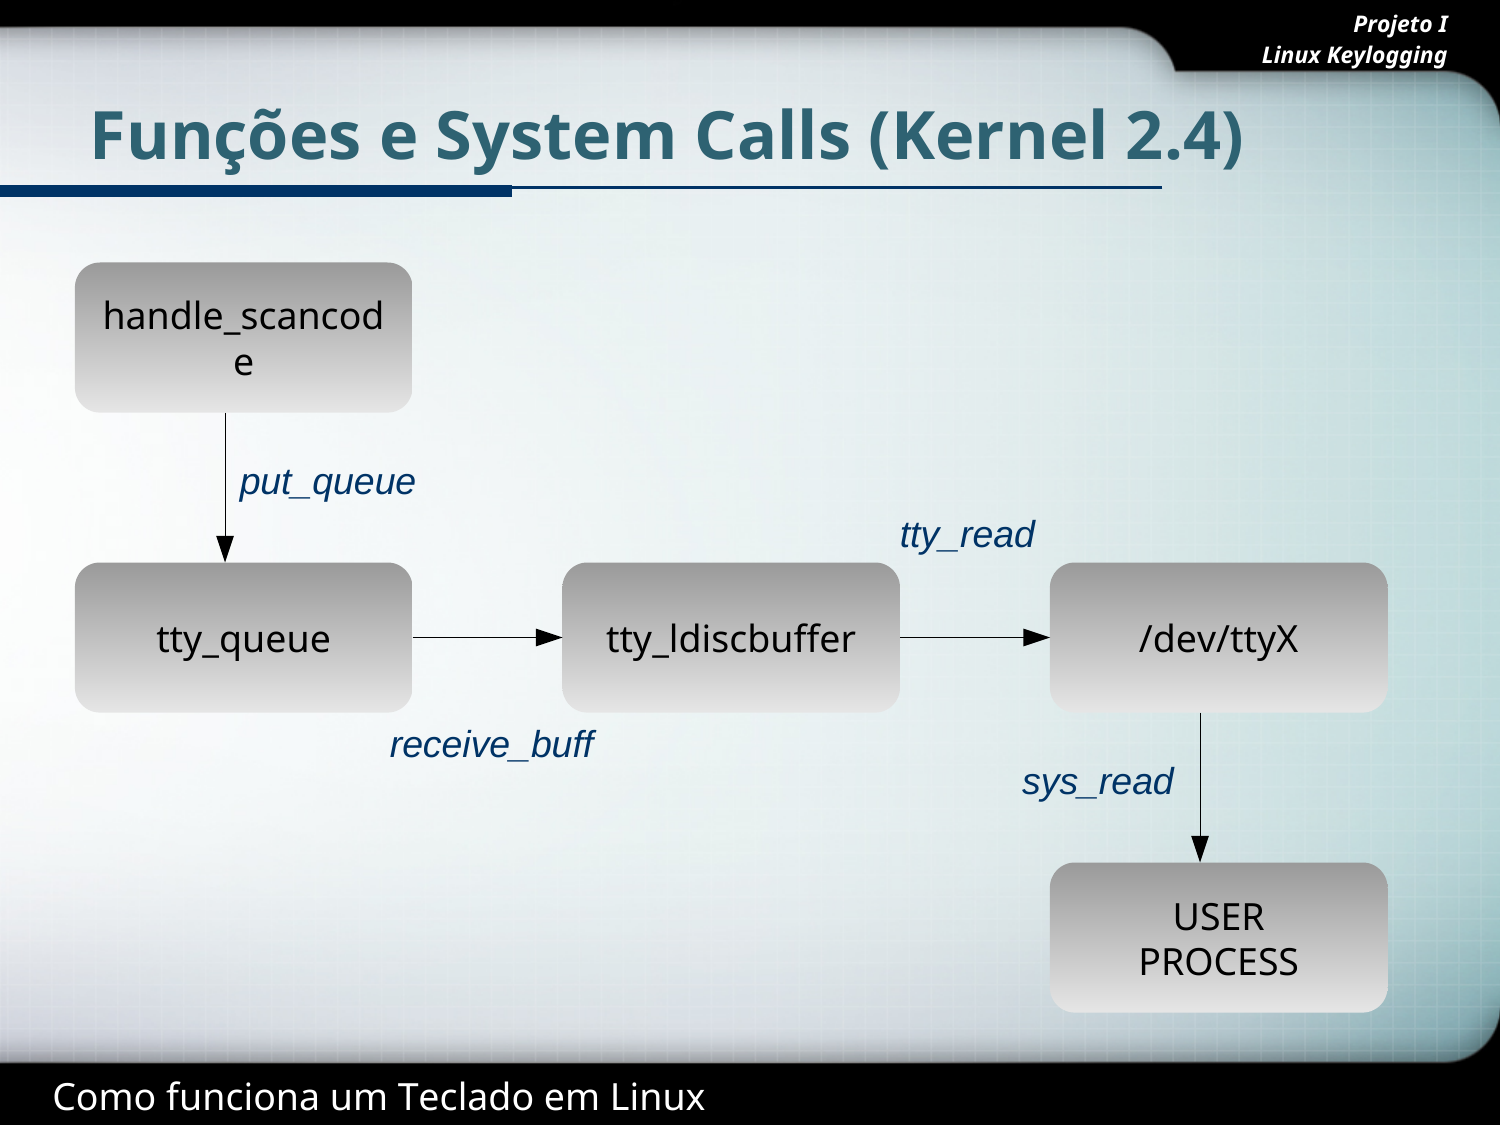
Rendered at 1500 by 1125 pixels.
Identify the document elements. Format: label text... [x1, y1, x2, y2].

text_box tty_queue [74, 562, 413, 713]
picture [0, 0, 1500, 1125]
text_box Como funciona um Teclado em Linux [37, 1065, 976, 1125]
text_box sys_read [1007, 750, 1189, 810]
text_box handle_scancode [74, 262, 413, 413]
text_box tty_ldiscbuffer [562, 562, 901, 713]
title Funções e System Calls (Kernel 2.4) [75, 85, 1463, 182]
text_box receive_buff [375, 712, 638, 773]
text_box put_queue [225, 450, 451, 510]
text_box tty_read [885, 502, 1051, 563]
text_box /dev/ttyX [1049, 562, 1388, 713]
text_box USER PROCESS [1049, 862, 1388, 1013]
